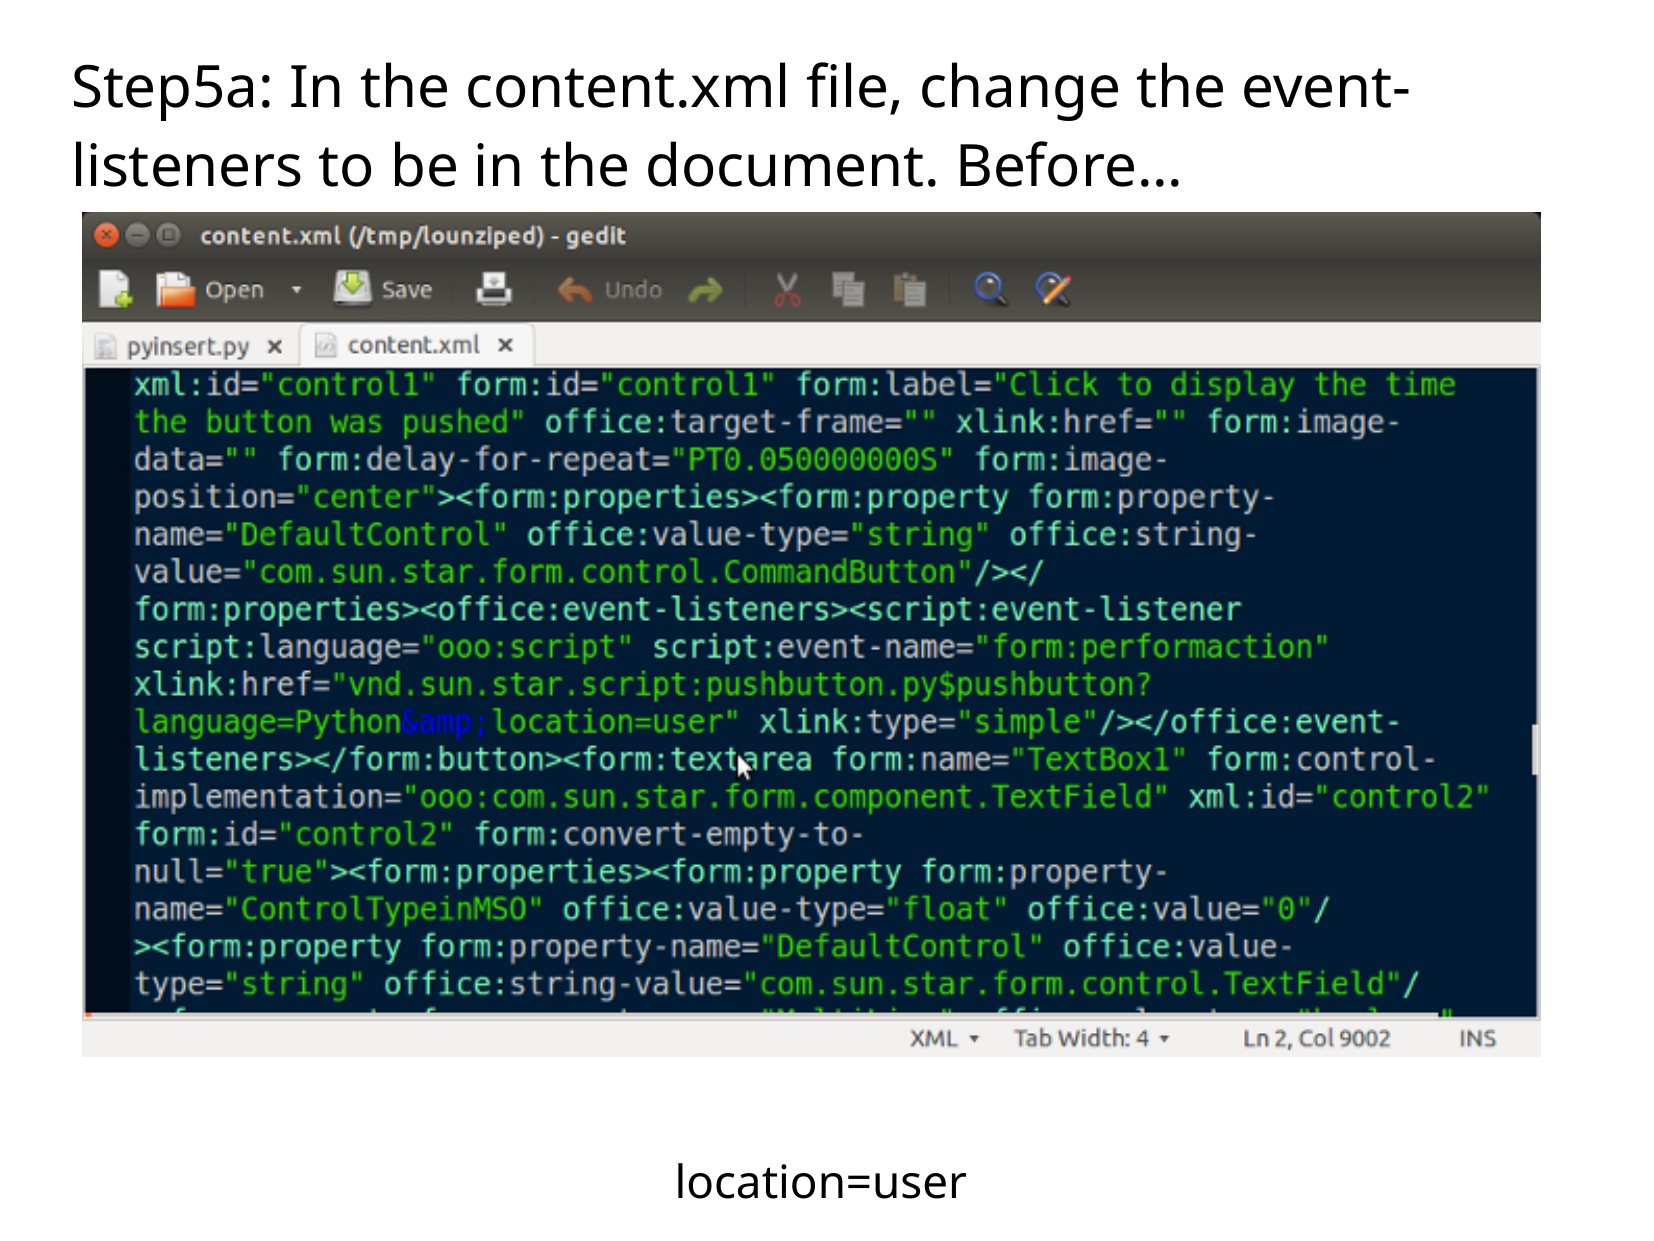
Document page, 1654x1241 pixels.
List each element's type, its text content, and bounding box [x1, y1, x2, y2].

picture [82, 212, 1541, 1057]
text_box location=user [76, 1151, 1565, 1211]
title Step5a: In the content.xml file, change the event-listeners to be in the document. Before... [70, 60, 1560, 189]
